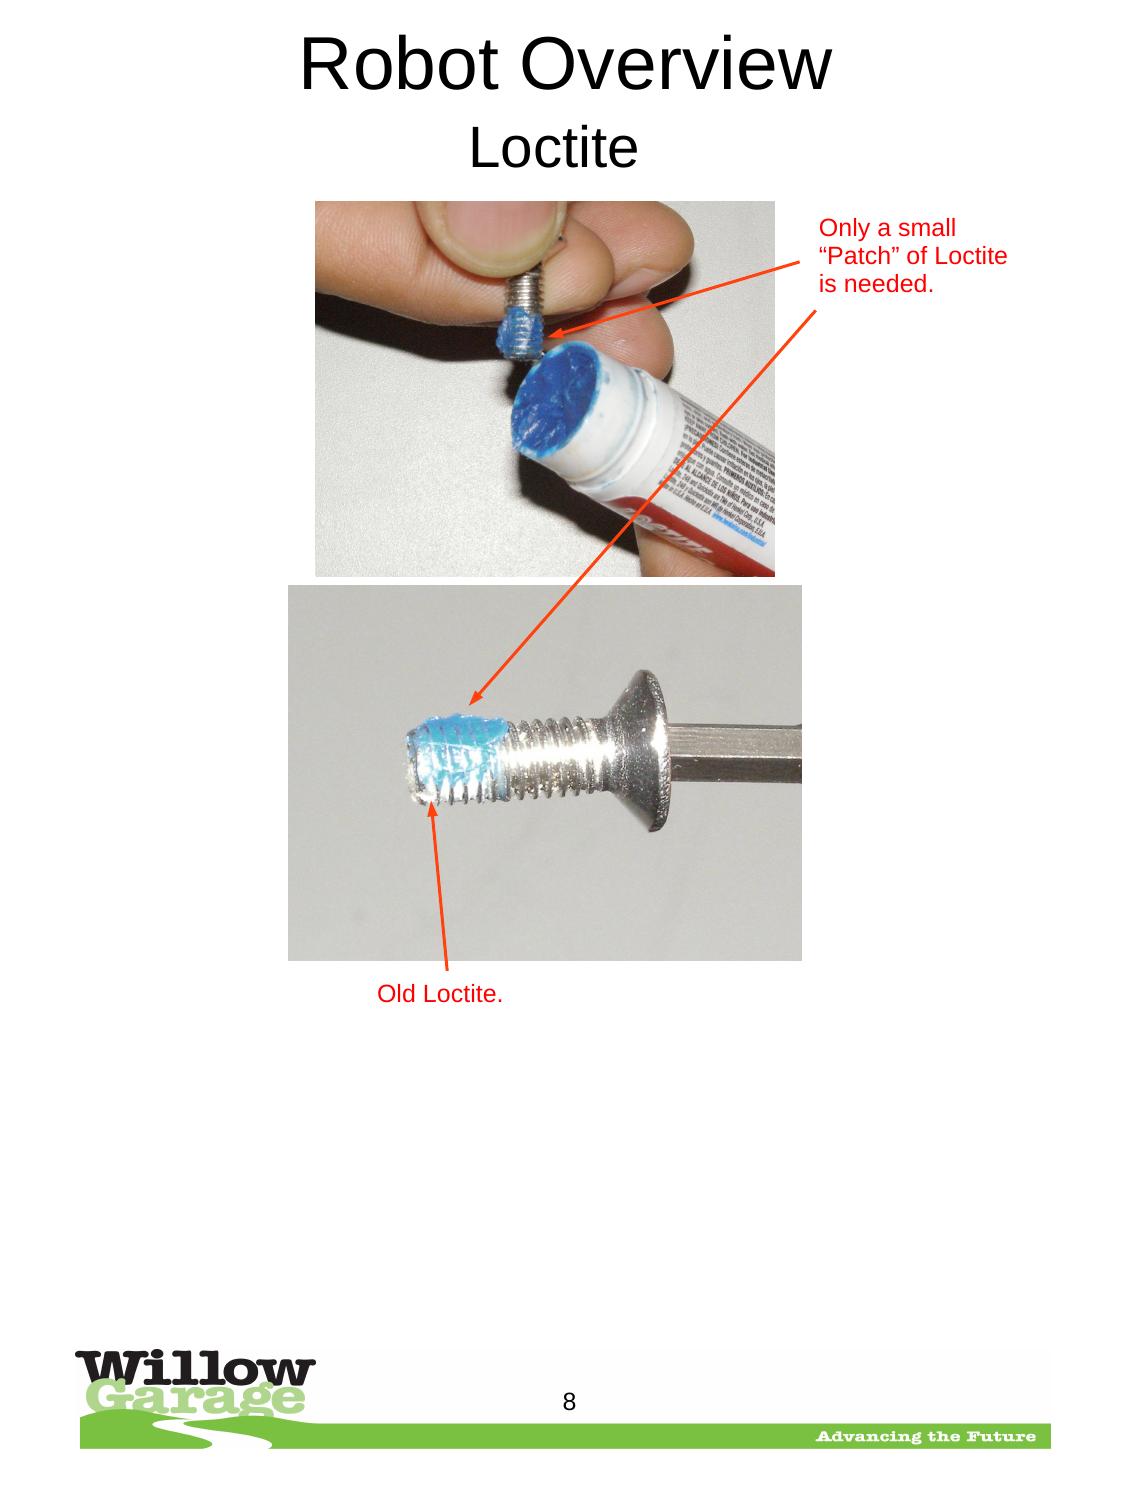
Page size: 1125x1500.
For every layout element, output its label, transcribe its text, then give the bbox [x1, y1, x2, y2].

title Robot Overview [75, 16, 1051, 110]
picture [75, 1349, 1051, 1449]
picture [288, 585, 802, 961]
text_box Old Loctite. [362, 972, 644, 1019]
picture [585, 361, 775, 577]
picture [315, 201, 775, 577]
list Loctite [461, 115, 656, 188]
text_box Only a small “Patch” of Loctite is needed. [804, 205, 1024, 315]
